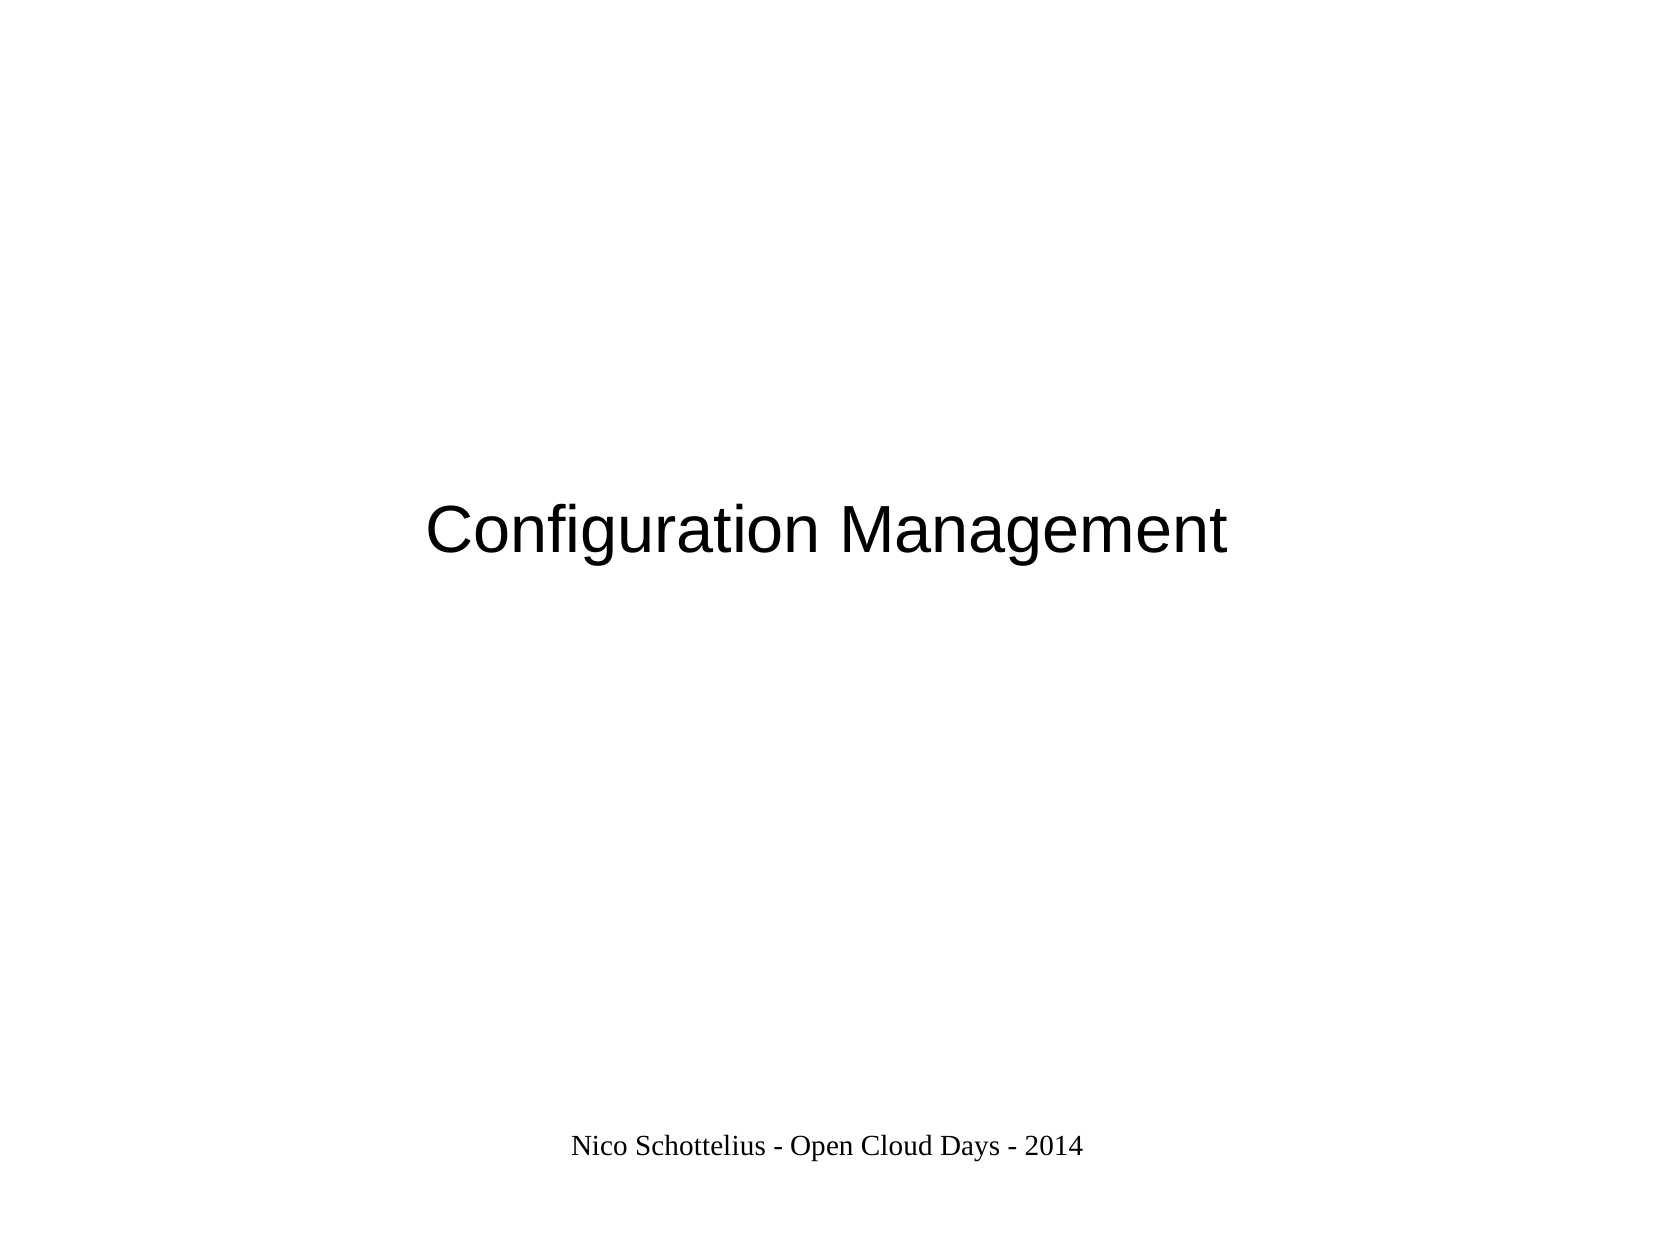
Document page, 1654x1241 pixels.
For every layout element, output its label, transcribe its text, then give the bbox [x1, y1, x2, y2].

subtitle Configuration Management [82, 49, 1571, 1010]
